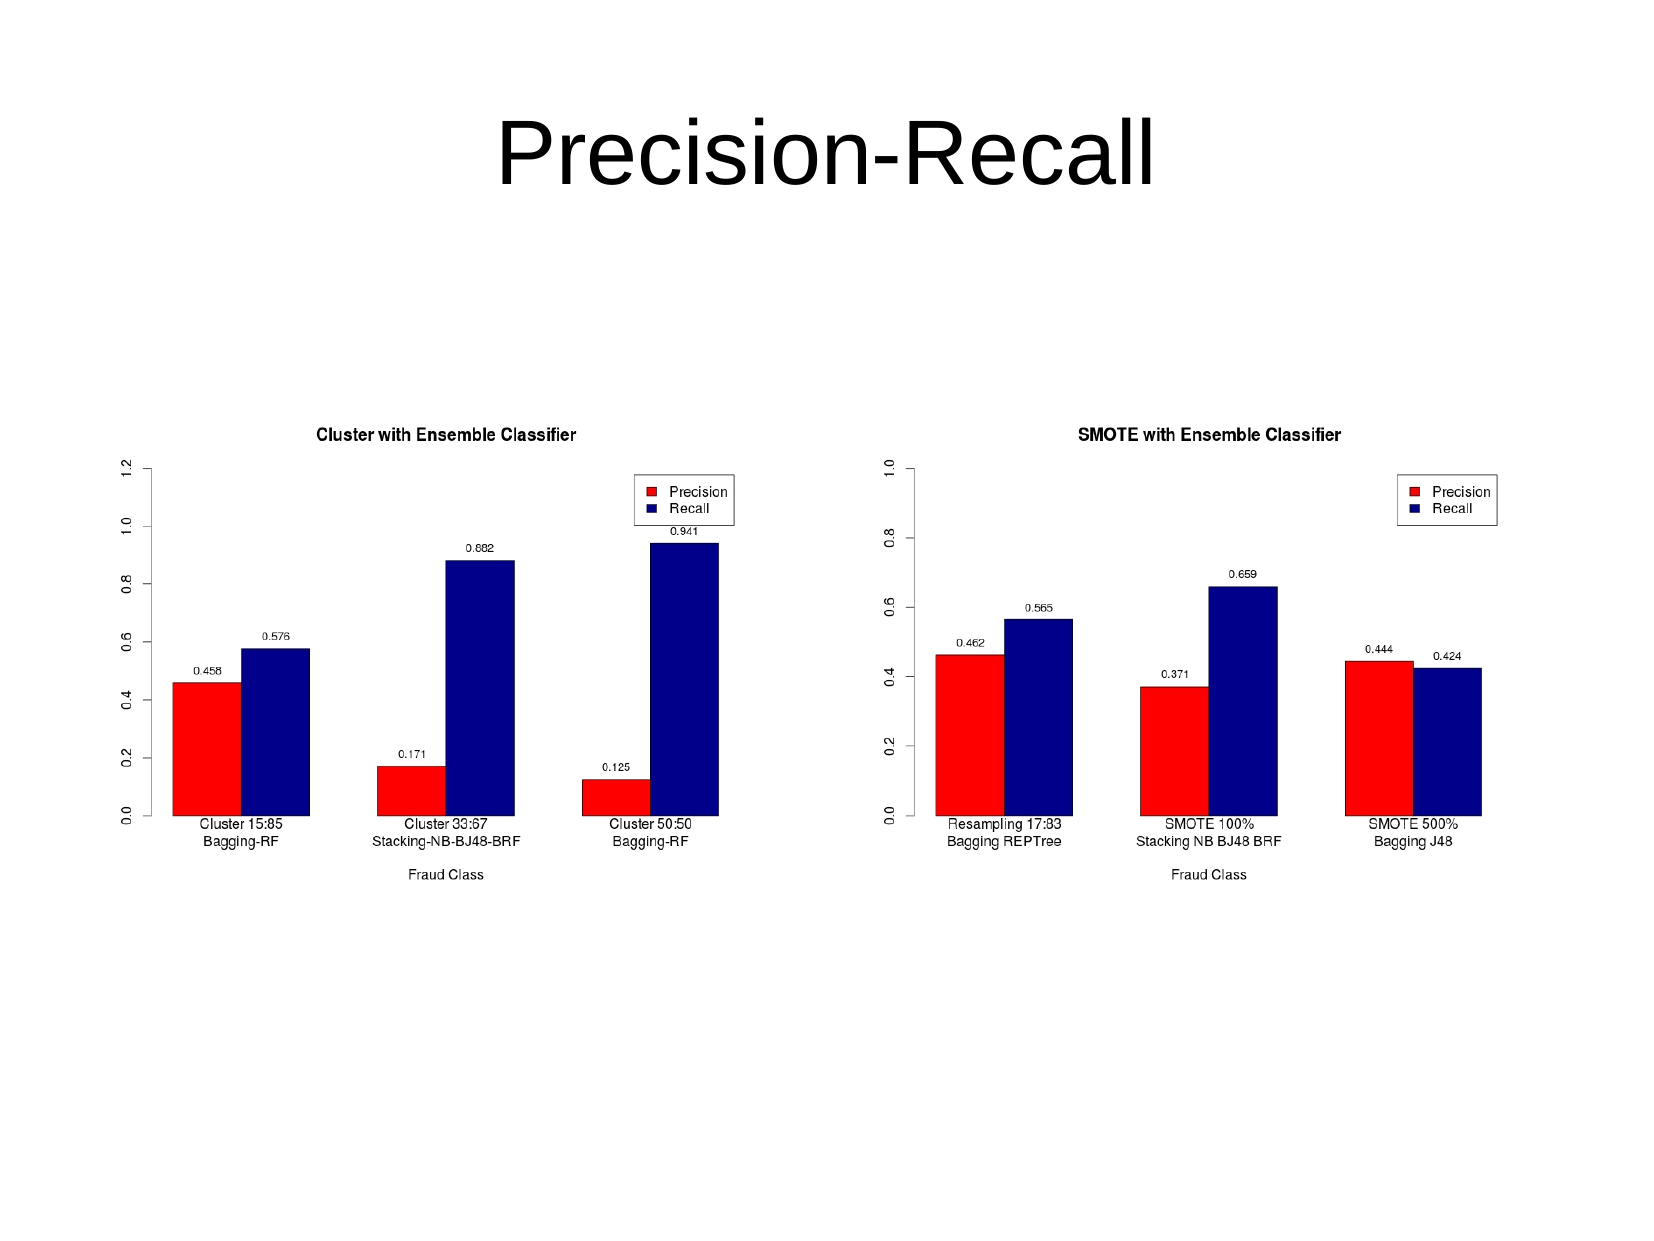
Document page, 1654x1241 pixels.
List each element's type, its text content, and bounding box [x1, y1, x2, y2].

picture [845, 399, 1572, 901]
picture [82, 399, 809, 901]
title Precision-Recall [82, 49, 1571, 257]
